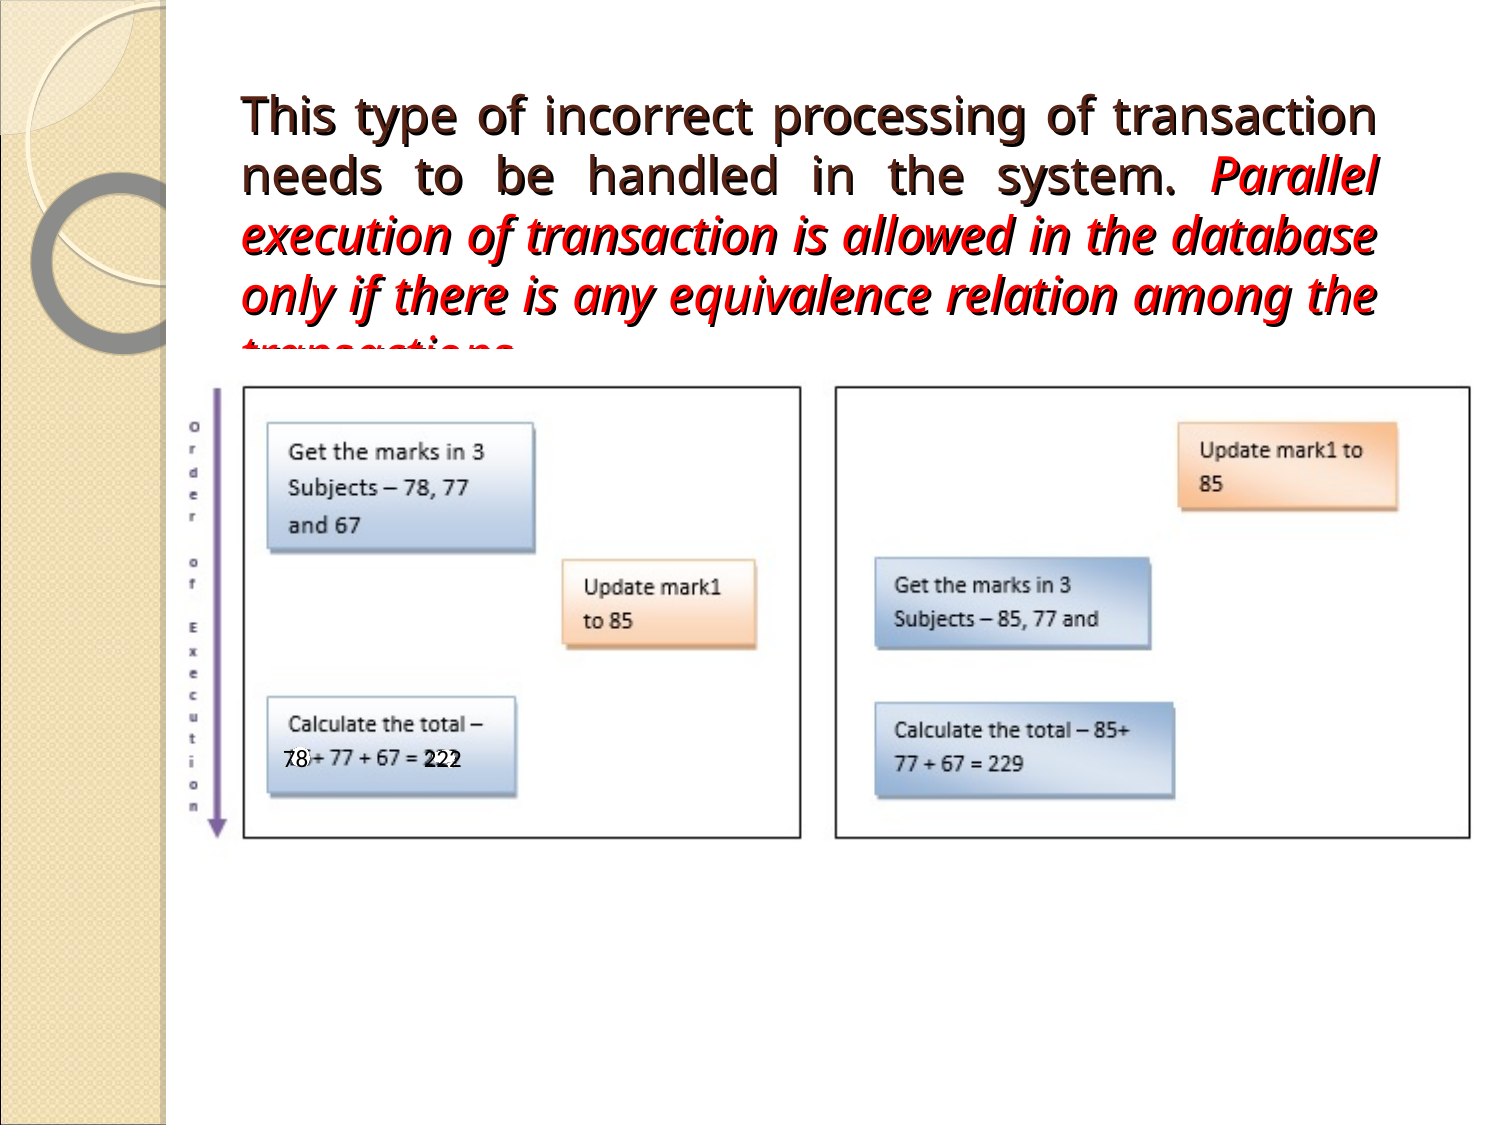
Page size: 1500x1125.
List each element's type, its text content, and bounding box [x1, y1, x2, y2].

picture [174, 350, 1477, 887]
title This type of incorrect processing of transaction needs to be handled in the system. Parallel execution of transaction is allowed in the database only if there is any equivalence relation among the transactions. [225, 75, 1456, 325]
text_box 222 [385, 734, 550, 781]
text_box 78 [262, 734, 357, 781]
